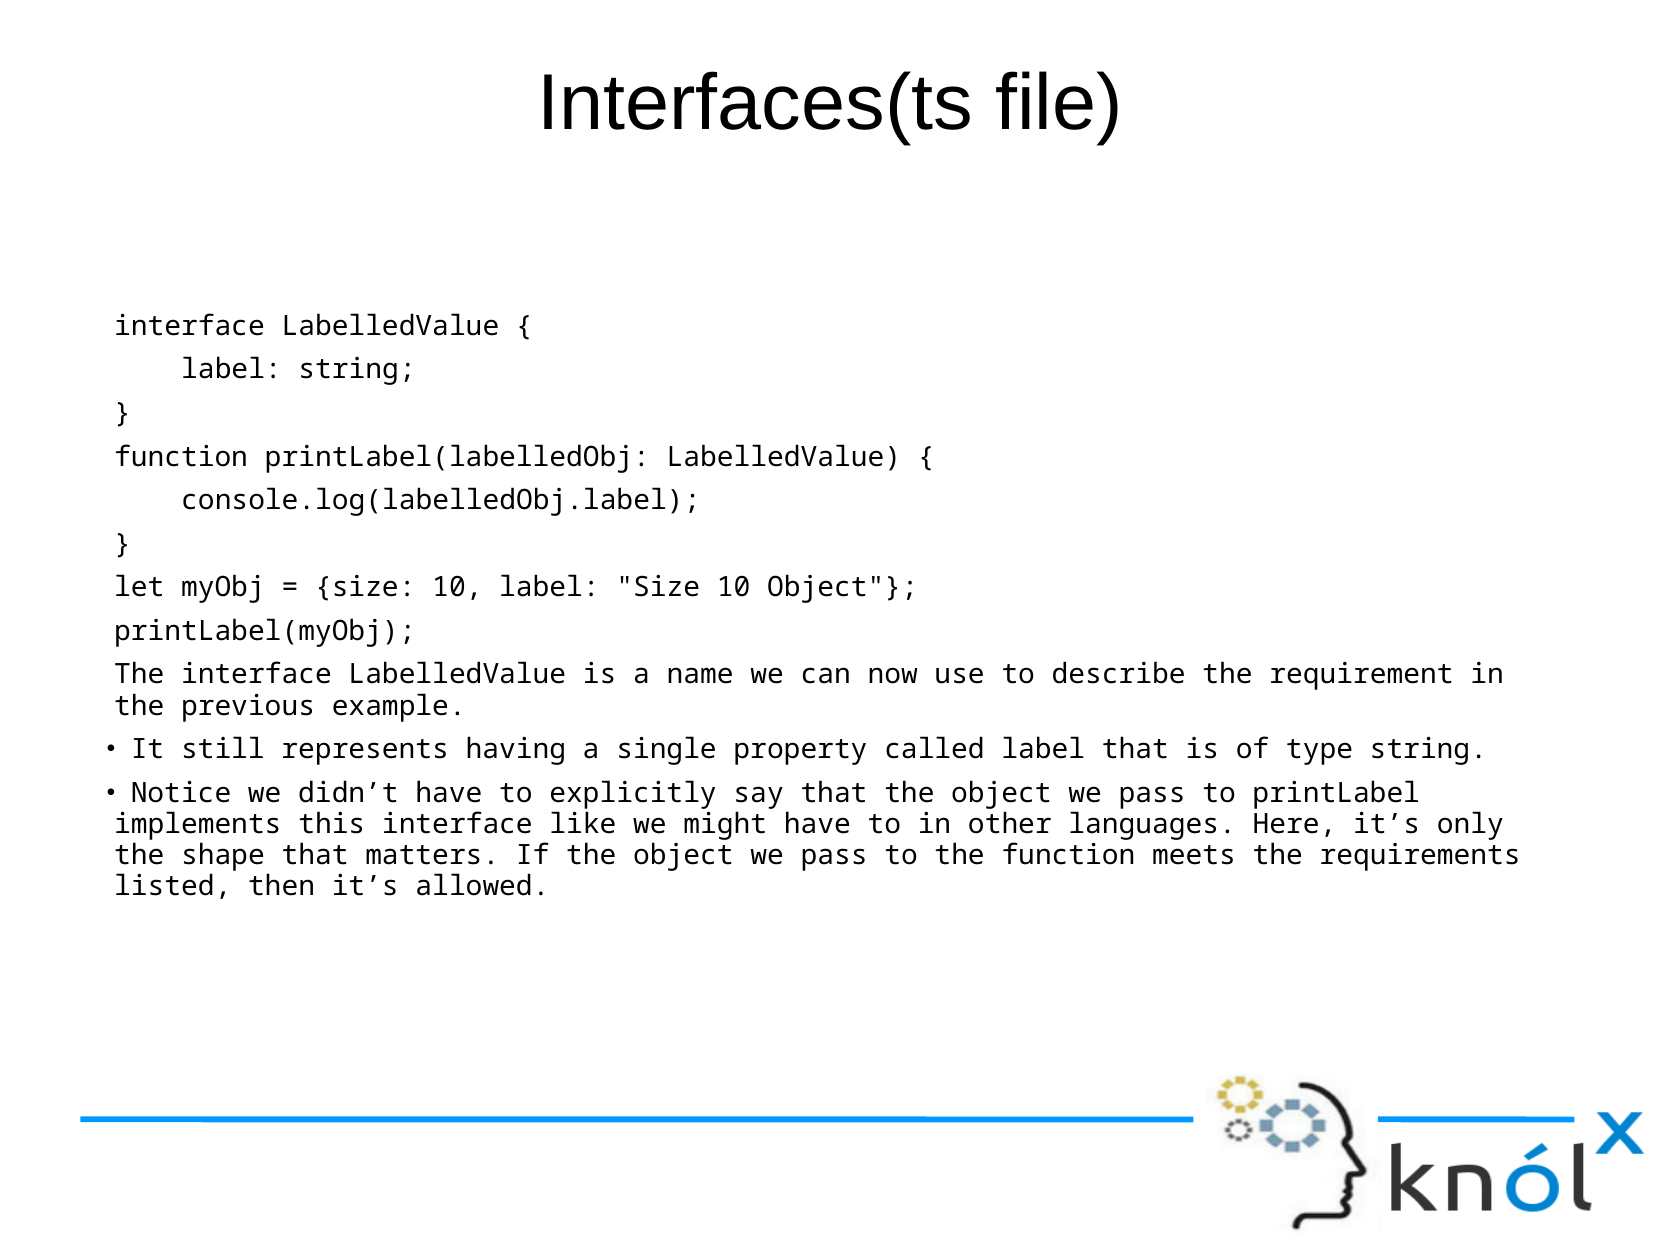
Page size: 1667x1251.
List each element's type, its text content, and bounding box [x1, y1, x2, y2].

list interface LabelledValue { label: string; } function printLabel(labelledObj: LabelledValue) { console.log(labelledObj.label); } let myObj = {size: 10, label: "Size 10 Object"}; printLabel(myObj); The interface LabelledValue is a name we can now use to describe the requirement in the previous example. It still represents having a single property called label that is of type string. Notice we didn’t have to explicitly say that the object we pass to printLabel implements this interface like we might have to in other languages. Here, it’s only the shape that matters. If the object we pass to the function meets the requirements listed, then it’s allowed. [106, 259, 1567, 980]
picture [1205, 1073, 1655, 1239]
title Interfaces(ts file) [83, 15, 1578, 288]
